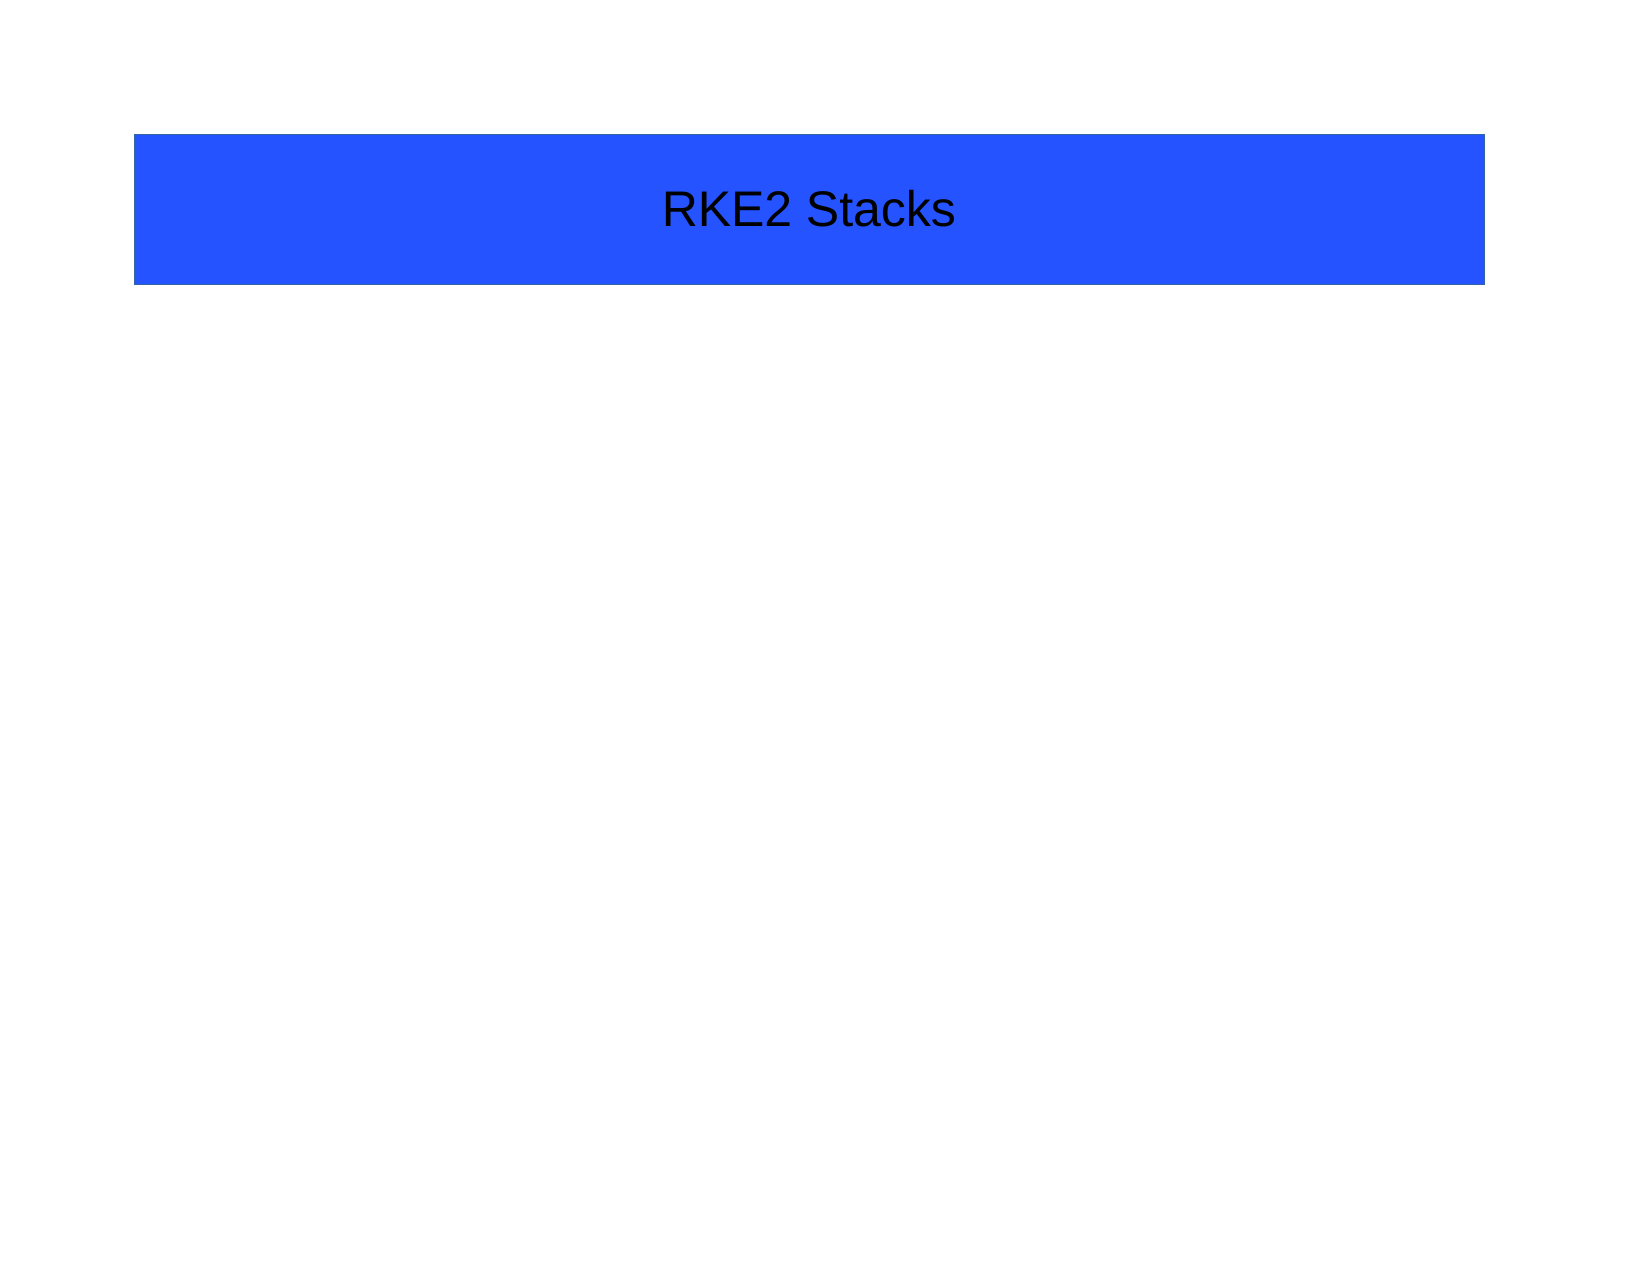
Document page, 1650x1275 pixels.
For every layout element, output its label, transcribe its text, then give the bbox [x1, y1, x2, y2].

text_box RKE2 Stacks [134, 134, 1485, 285]
